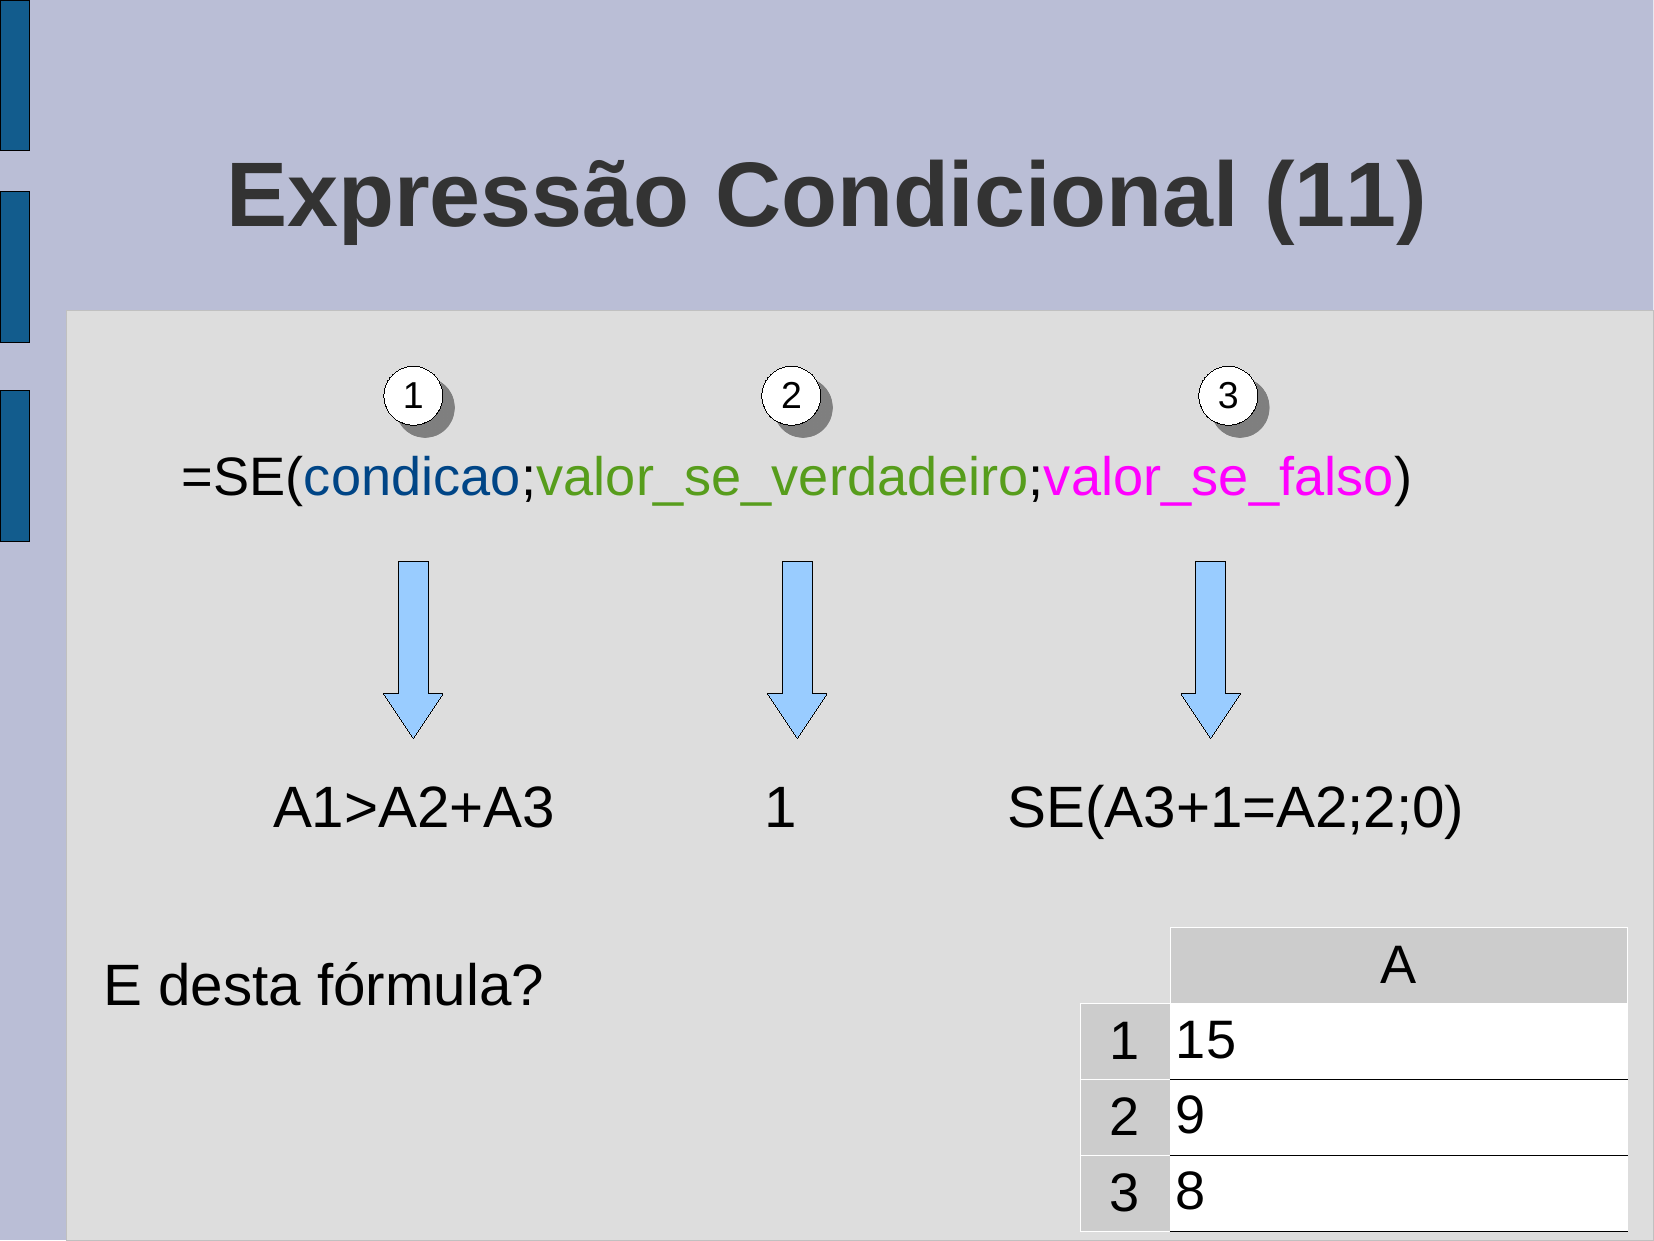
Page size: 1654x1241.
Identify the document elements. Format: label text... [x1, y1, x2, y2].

text_box [767, 561, 827, 739]
text_box 1 [383, 366, 443, 426]
title Expressão Condicional (11) [121, 98, 1534, 291]
text_box 2 [761, 366, 821, 426]
text_box [383, 561, 443, 739]
text_box [1181, 561, 1241, 739]
table_header [1080, 927, 1170, 1003]
table_cell 1 [1081, 1004, 1170, 1079]
text_box A1>A2+A3 1 SE(A3+1=A2;2;0) [177, 767, 1536, 848]
table_header A [1171, 928, 1627, 1003]
table_cell 9 [1170, 1080, 1628, 1155]
table_cell 3 [1081, 1156, 1170, 1231]
table_cell 2 [1081, 1080, 1170, 1155]
table_cell 8 [1170, 1156, 1628, 1231]
text_box =SE(condicao;valor_se_verdadeiro;valor_se_falso) [181, 445, 1447, 507]
text_box 3 [1198, 366, 1258, 426]
text_box E desta fórmula? [88, 944, 1004, 1182]
table_cell 15 [1170, 1003, 1628, 1079]
